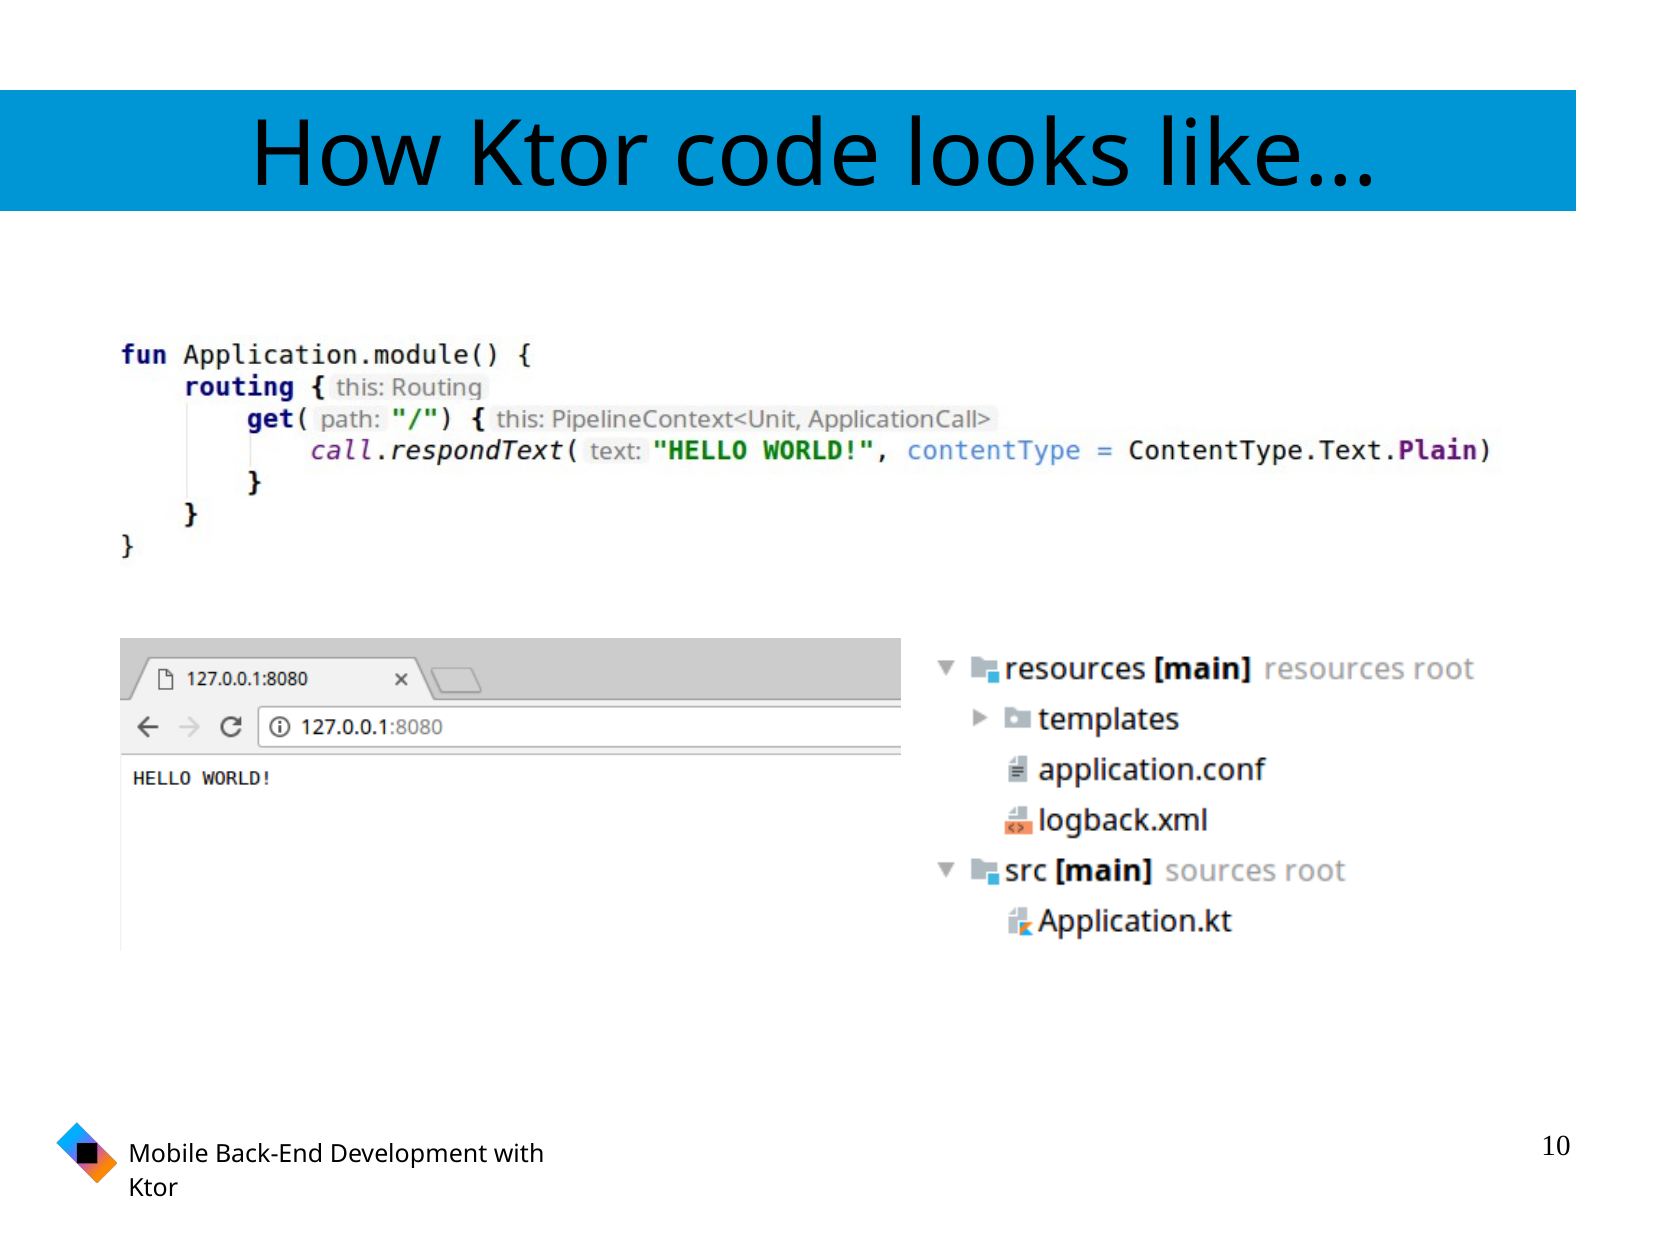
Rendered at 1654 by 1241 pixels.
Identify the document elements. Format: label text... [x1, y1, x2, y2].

text_box [1546, 90, 1576, 211]
picture [120, 335, 1501, 571]
picture [912, 644, 1501, 946]
title How Ktor code looks like... [82, 90, 1546, 211]
text_box Mobile Back-End Development with Ktor [113, 1128, 597, 1174]
picture [120, 638, 901, 951]
picture [56, 1122, 117, 1183]
text_box [0, 90, 82, 211]
